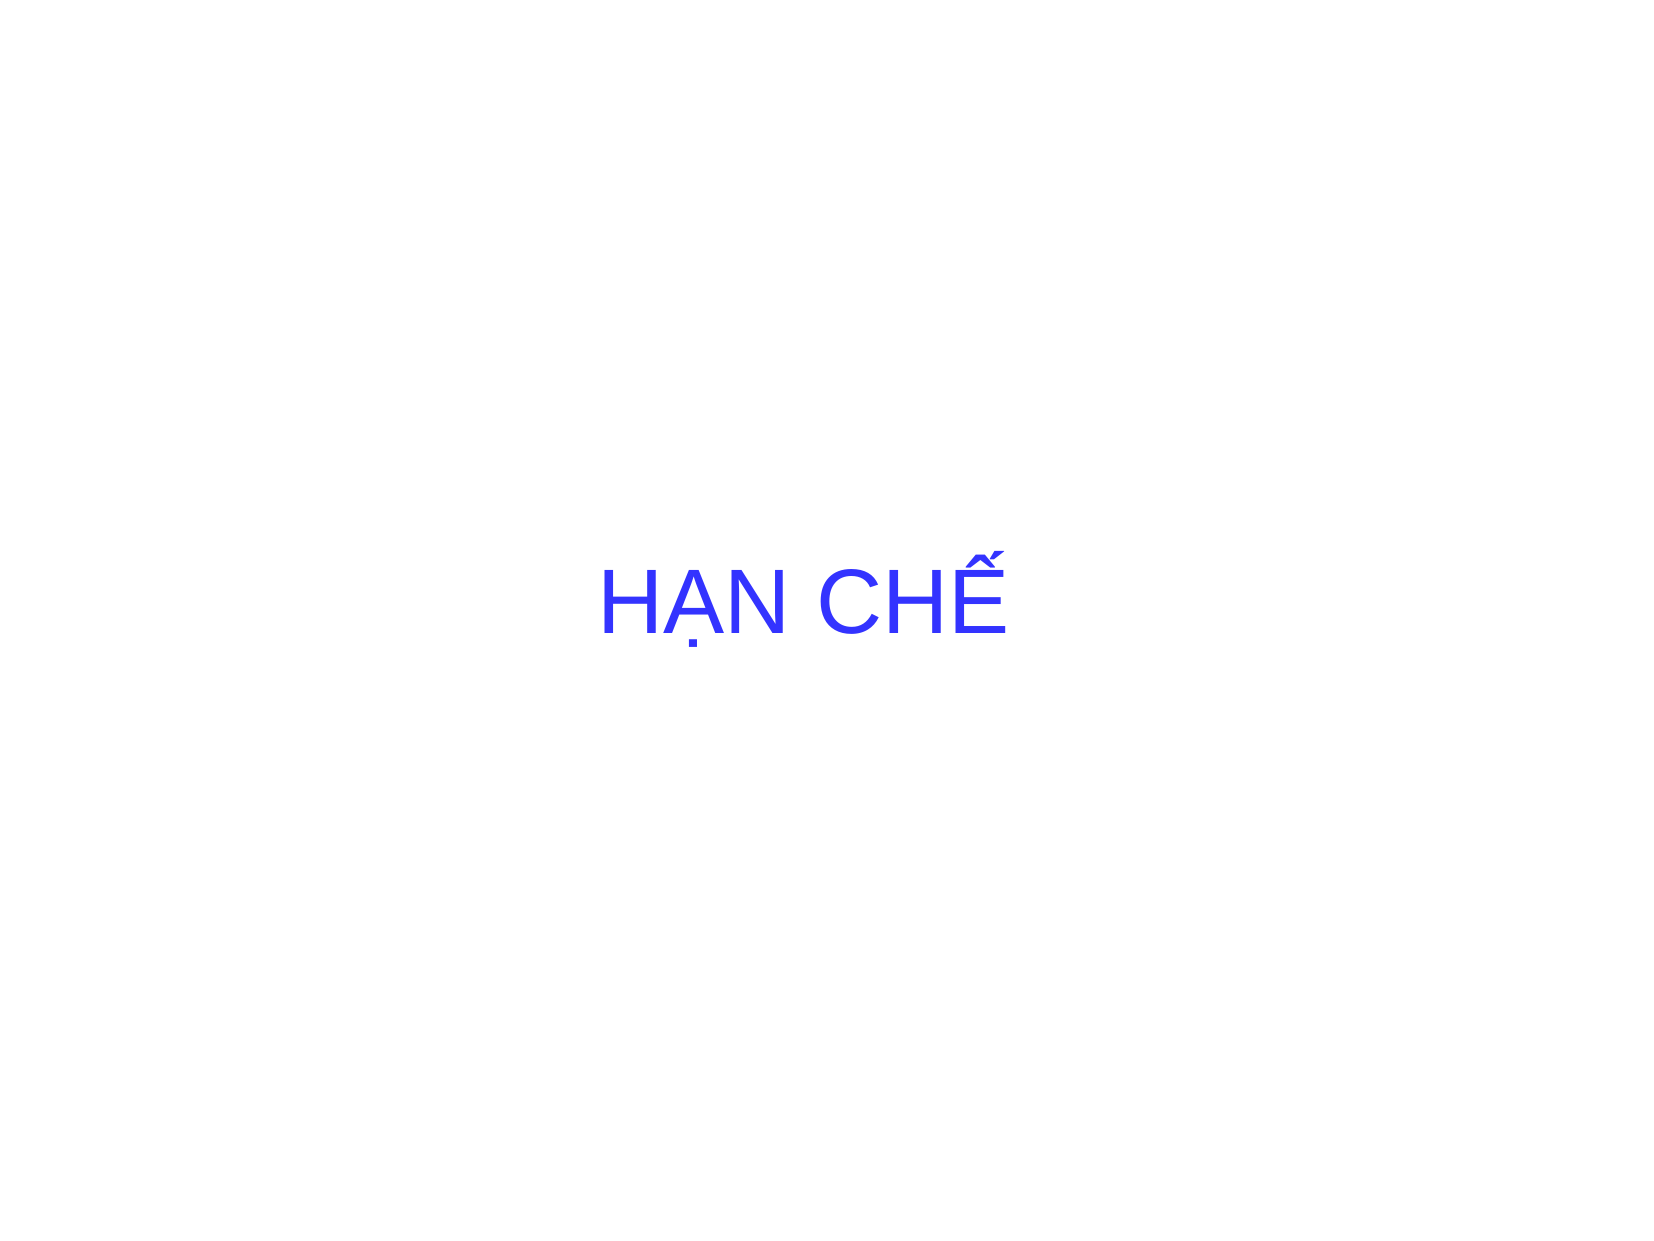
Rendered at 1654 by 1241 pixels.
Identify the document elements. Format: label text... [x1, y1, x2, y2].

title HẠN CHẾ [60, 497, 1549, 706]
